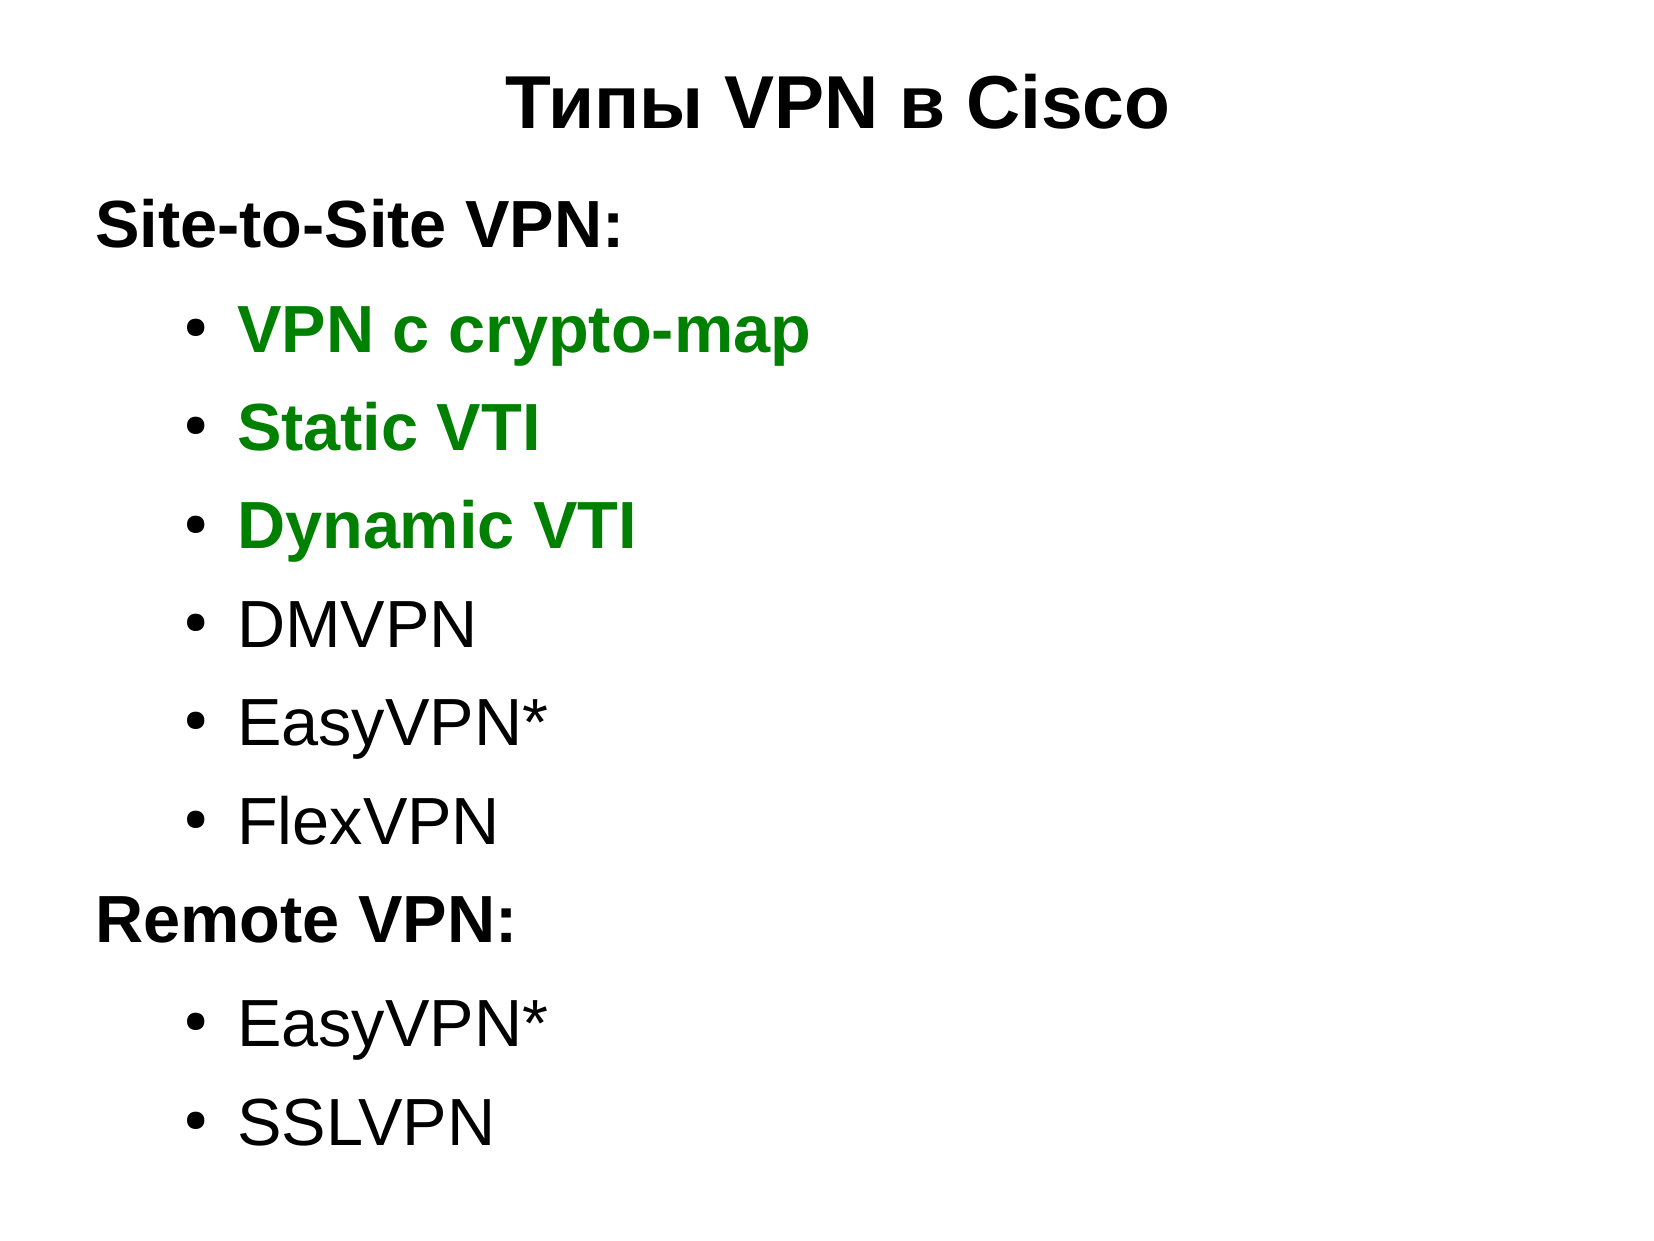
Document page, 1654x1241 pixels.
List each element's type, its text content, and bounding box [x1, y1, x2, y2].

text_box Типы VPN в Cisco [64, 37, 1613, 151]
list Site-to-Site VPN: VPN с crypto-map Static VTI Dynamic VTI DMVPN EasyVPN* FlexVPN Remote VPN: EasyVPN* SSLVPN [95, 187, 1538, 1208]
